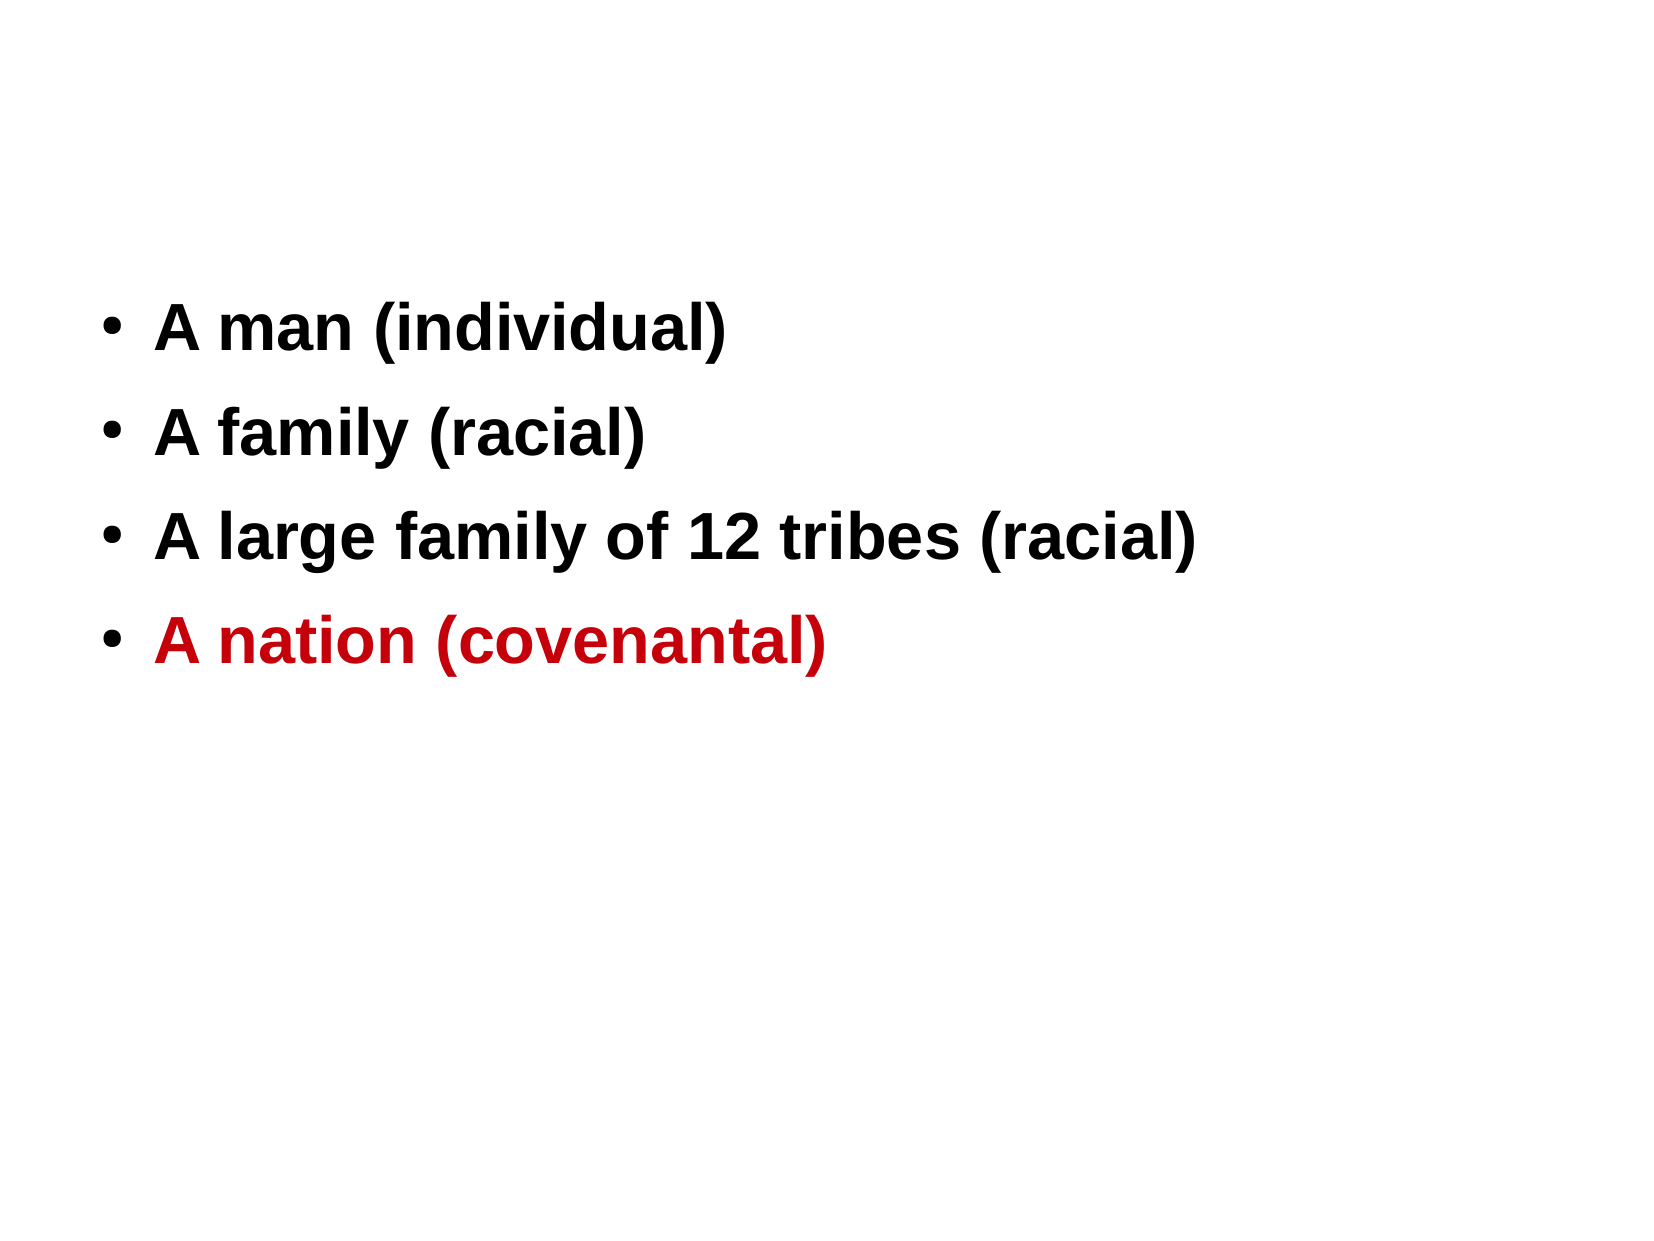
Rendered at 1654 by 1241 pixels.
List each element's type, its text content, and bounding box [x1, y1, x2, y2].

list A man (individual) A family (racial) A large family of 12 tribes (racial) A nation (covenantal) [82, 290, 1571, 1109]
